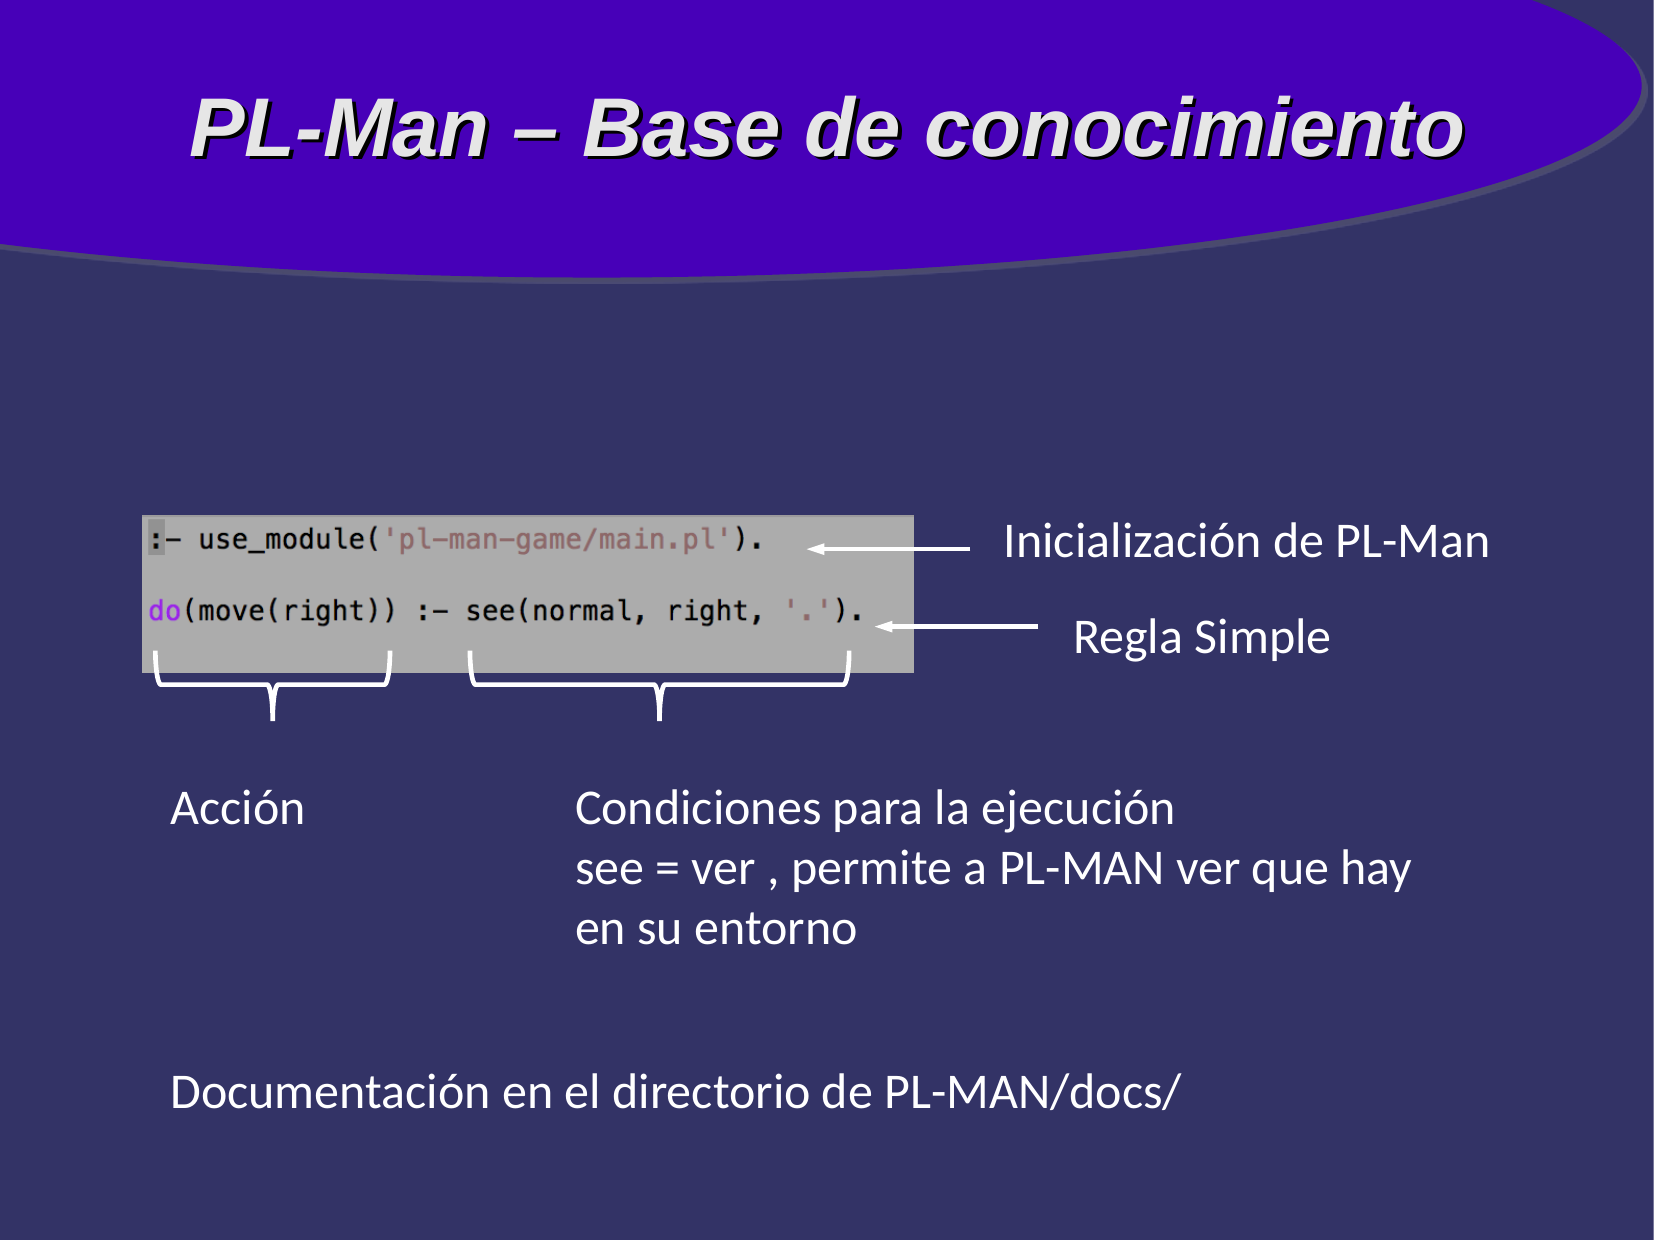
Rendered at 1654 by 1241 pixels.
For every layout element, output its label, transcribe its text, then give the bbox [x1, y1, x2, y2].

text_box Acción [155, 766, 323, 843]
text_box Inicialización de PL-Man [988, 500, 1511, 576]
picture [142, 515, 914, 673]
text_box PL-Man – Base de conocimiento [121, 72, 1534, 174]
text_box Documentación en el directorio de PL-MAN/docs/ [155, 1050, 1208, 1127]
text_box Condiciones para la ejecución see = ver , permite a PL-MAN ver que hay en su entorno [559, 766, 1486, 964]
text_box Regla Simple [1058, 596, 1350, 673]
